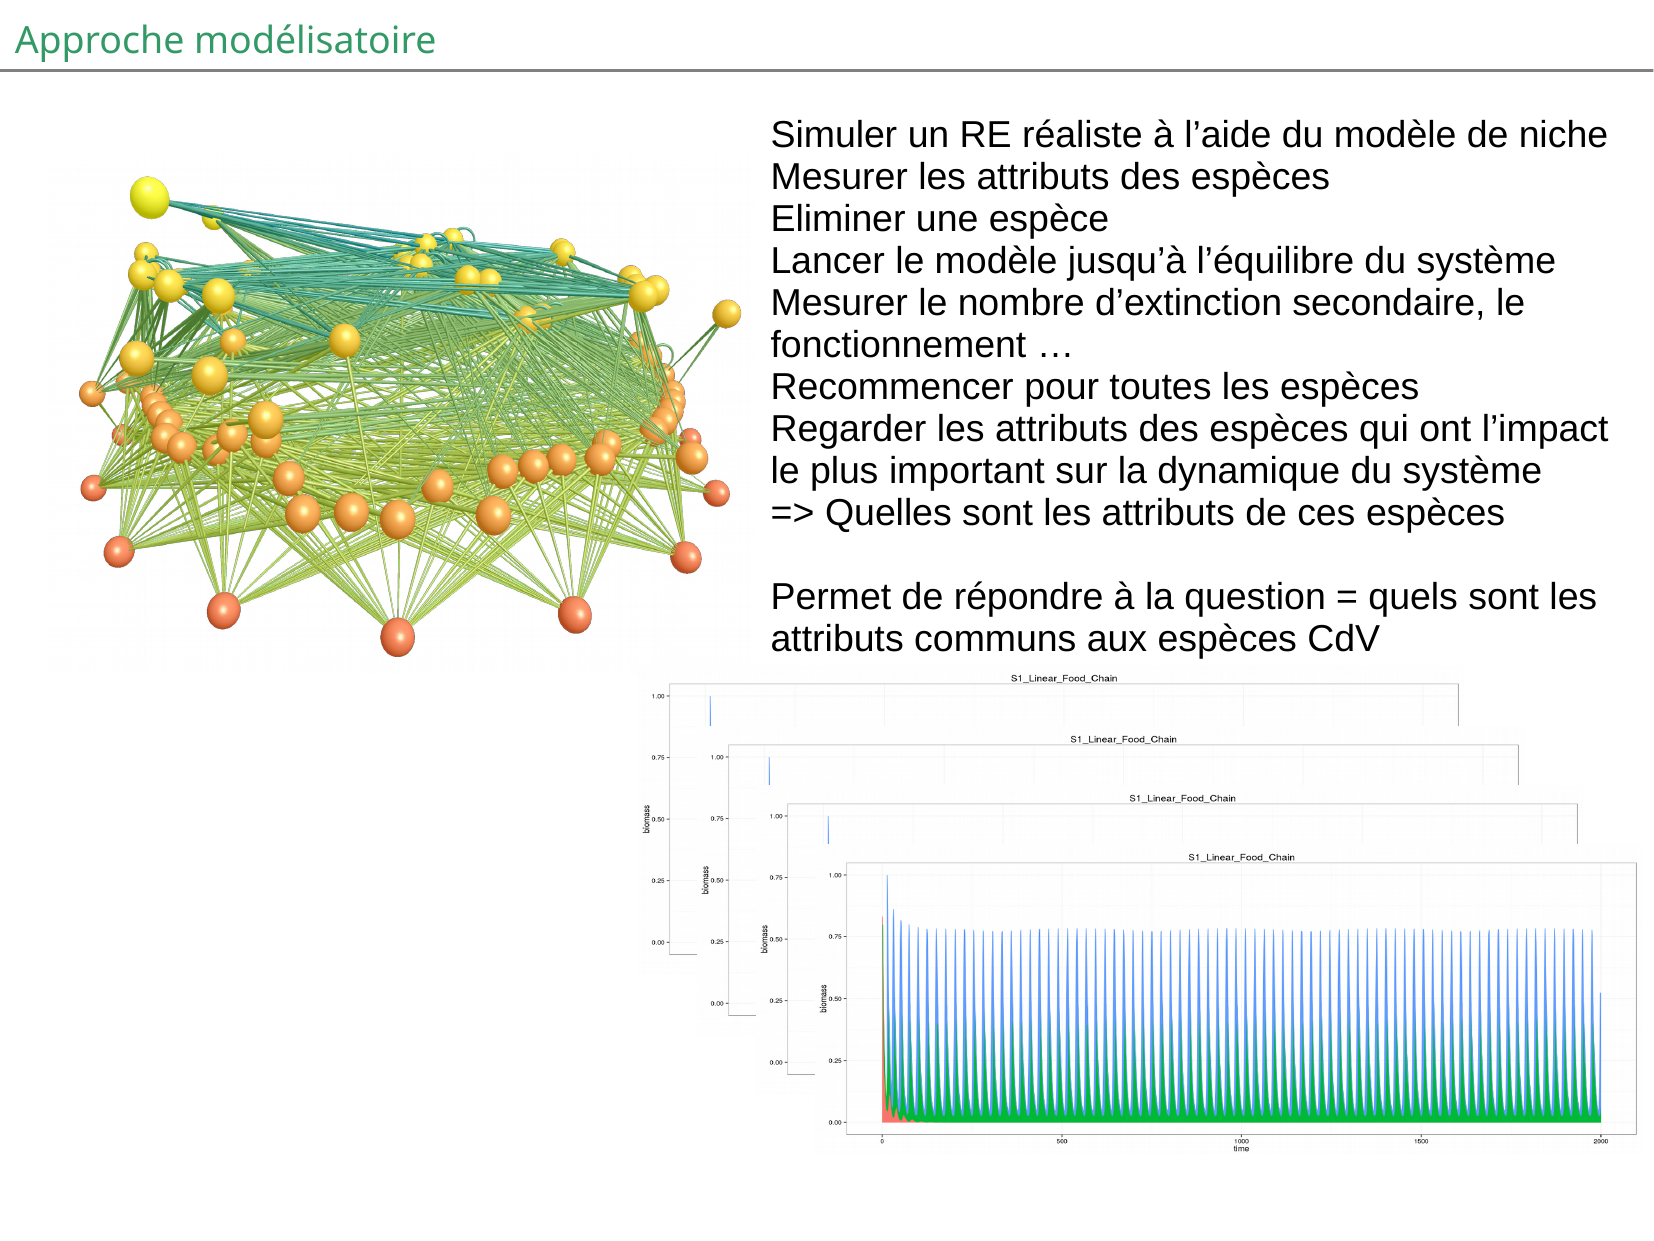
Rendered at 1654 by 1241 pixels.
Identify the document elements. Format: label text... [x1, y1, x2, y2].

text_box Approche modélisatoire [0, 5, 1654, 65]
picture [47, 153, 1643, 1155]
text_box Simuler un RE réaliste à l’aide du modèle de niche Mesurer les attributs des espèces Eliminer une espèce Lancer le modèle jusqu’à l’équilibre du système Mesurer le nombre d’extinction secondaire, le fonctionnement … Recommencer pour toutes les espèces Regarder les attributs des espèces qui ont l’impact le plus important sur la dynamique du système => Quelles sont les attributs de ces espèces Permet de répondre à la question = quels sont les attributs communs aux espèces CdV [755, 106, 1630, 709]
